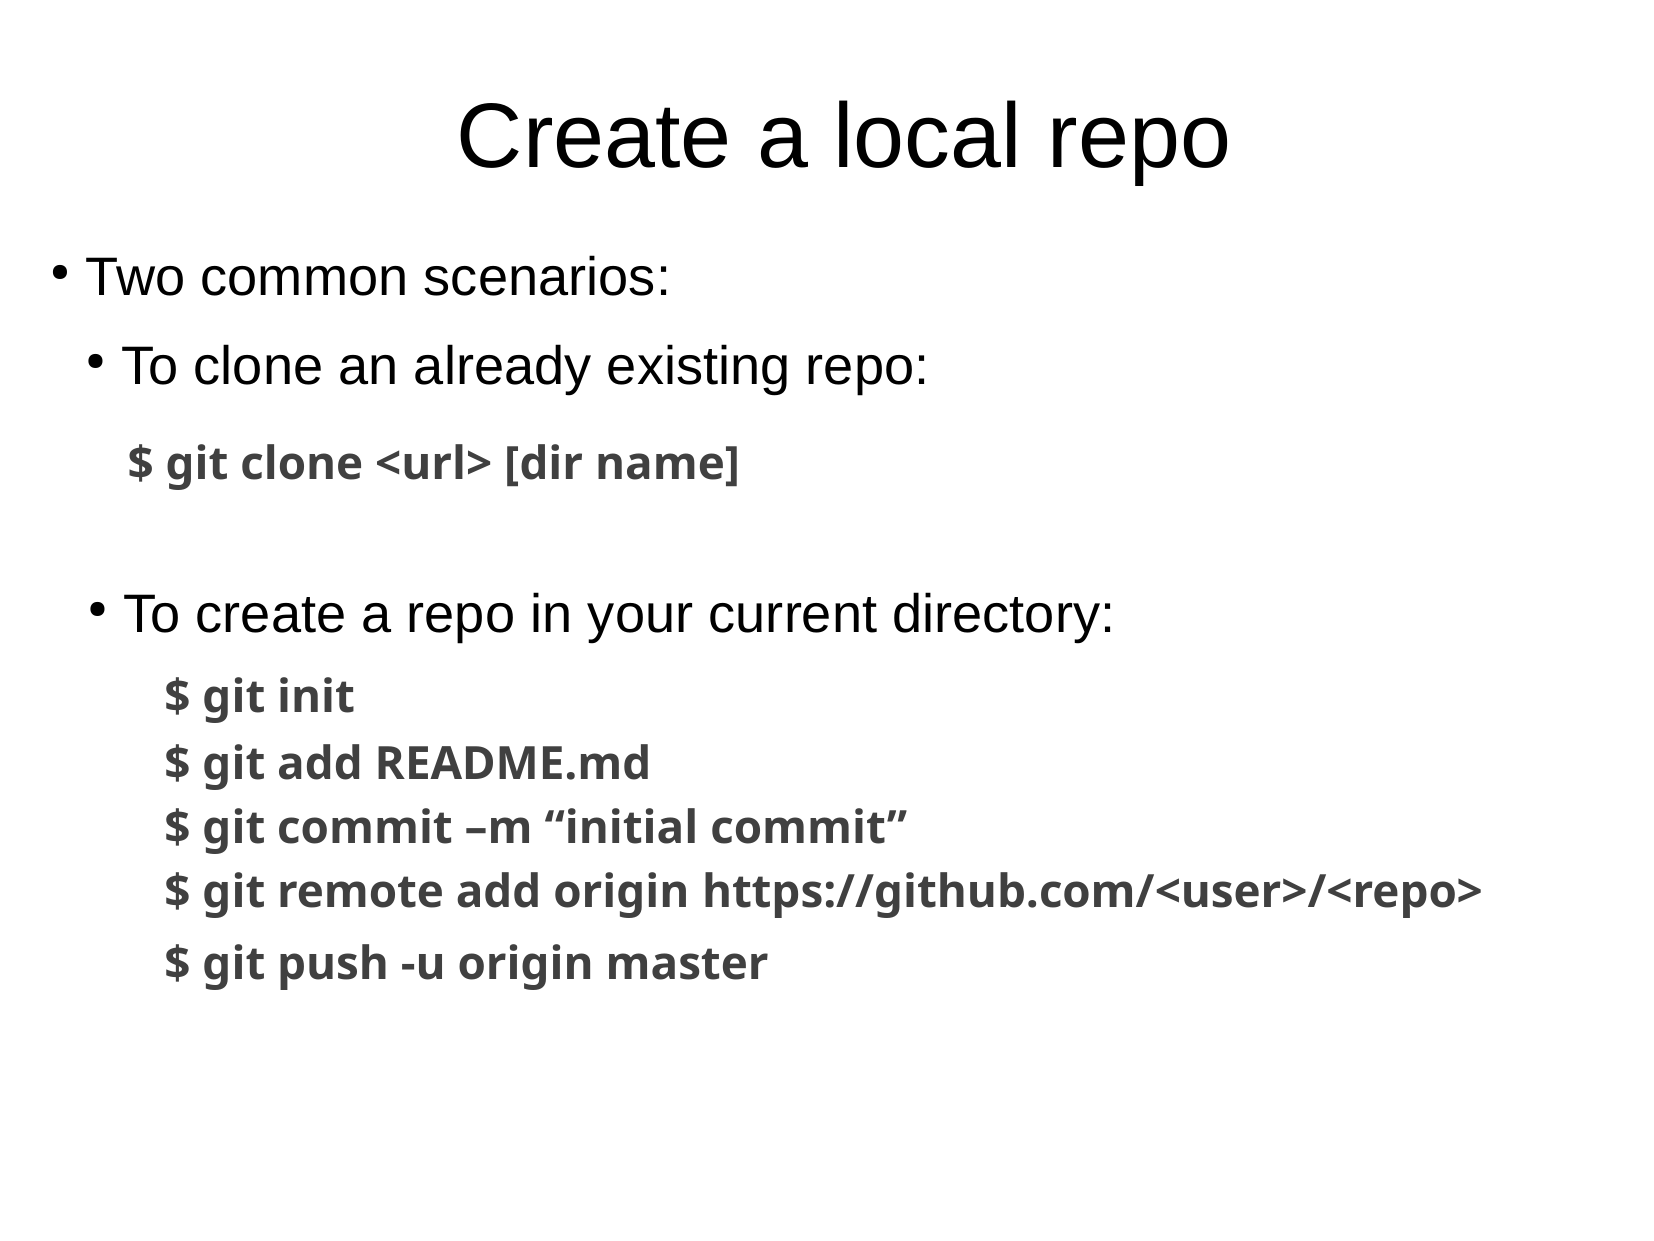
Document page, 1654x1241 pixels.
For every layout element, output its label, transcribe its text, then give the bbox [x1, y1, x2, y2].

list Two common scenarios: To clone an already existing repo: $ git clone <url> [dir name] To create a repo in your current directory: $ git init $ git add README.md $ git commit –m “initial commit” $ git remote add origin https://github.com/<user>/<repo> $ git push -u origin master [0, 234, 1654, 1061]
title Create a local repo [0, 27, 1654, 234]
